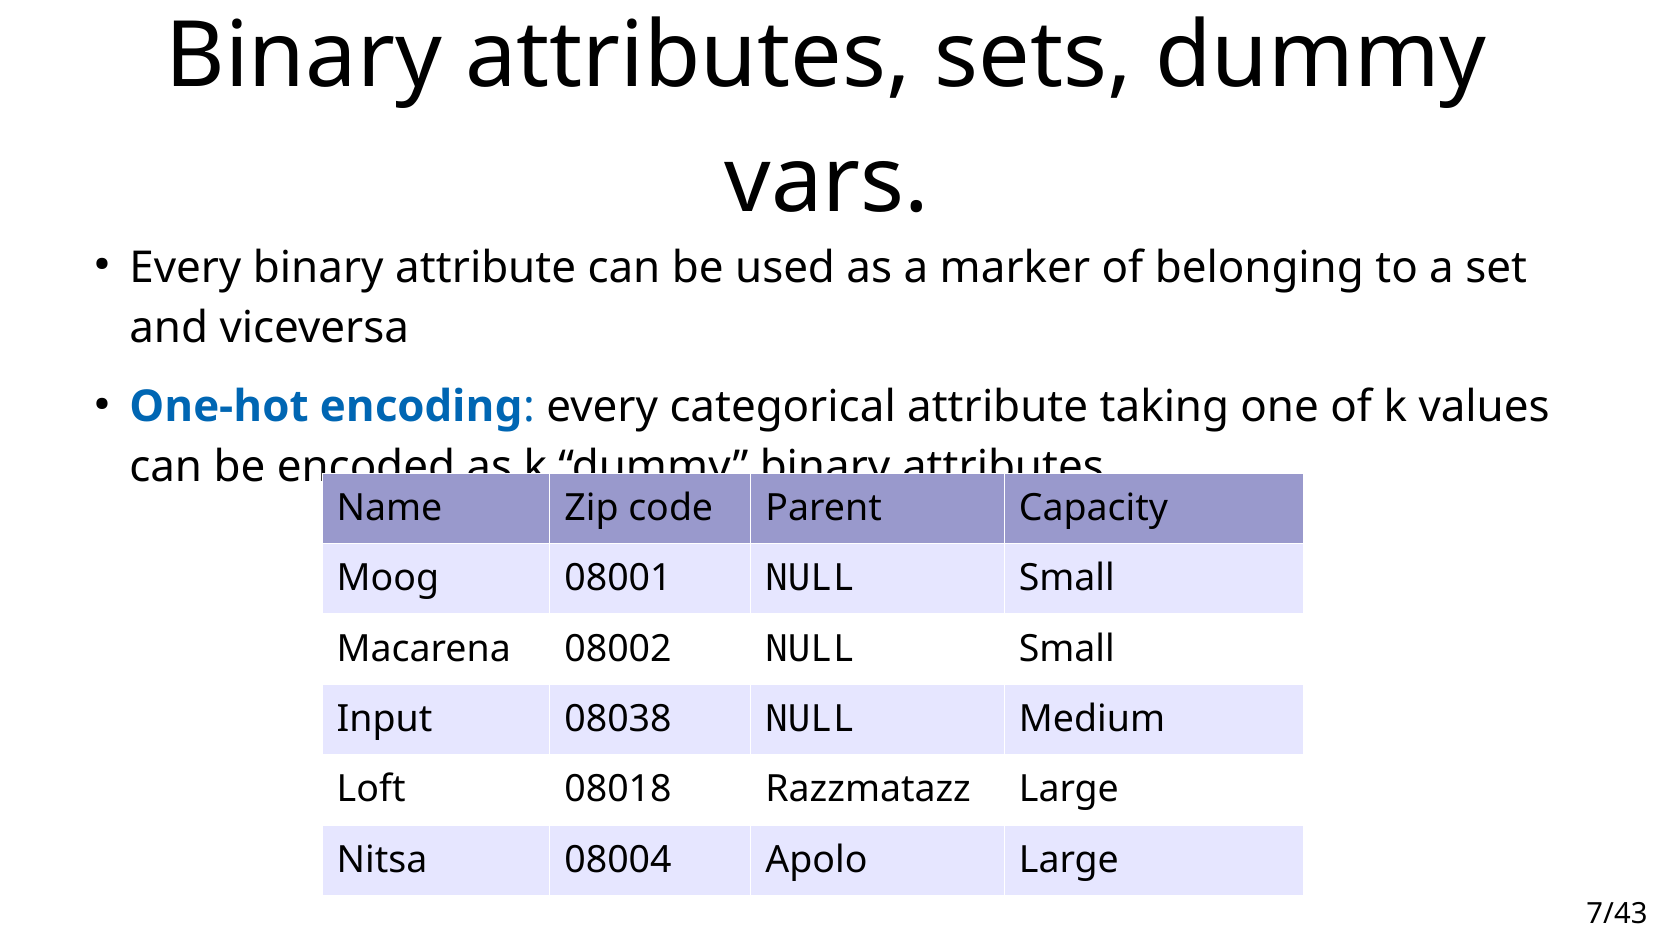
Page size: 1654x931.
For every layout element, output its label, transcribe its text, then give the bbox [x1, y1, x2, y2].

title Binary attributes, sets, dummy vars. [82, 1, 1571, 226]
table_cell 08018 [550, 755, 750, 825]
table_cell Nitsa [323, 826, 549, 895]
table_cell Small [1005, 544, 1303, 613]
table_cell Input [323, 685, 549, 754]
table_cell 08001 [550, 544, 750, 613]
table_cell Moog [323, 544, 549, 613]
table_cell Medium [1005, 685, 1303, 754]
table_cell NULL [751, 614, 1004, 684]
table_cell Macarena [323, 614, 549, 684]
table_cell 08004 [550, 826, 750, 895]
table_header Parent [751, 474, 1004, 543]
table_cell 08002 [550, 614, 750, 684]
table_cell Apolo [751, 826, 1004, 895]
table_header Zip code [550, 474, 750, 543]
list Every binary attribute can be used as a marker of belonging to a set and viceversa One-hot encoding: every categorical attribute taking one of k values can be encoded as k “dummy” binary attributes [82, 235, 1571, 496]
table_header Name [323, 474, 549, 543]
table_header Capacity [1005, 474, 1303, 543]
table_cell NULL [751, 544, 1004, 613]
table_cell 08038 [550, 685, 750, 754]
table_cell Large [1005, 826, 1303, 895]
table_cell Loft [323, 755, 549, 825]
table_cell Razzmatazz [751, 755, 1004, 825]
table_cell Large [1005, 755, 1303, 825]
table_cell Small [1005, 614, 1303, 684]
table_cell NULL [751, 685, 1004, 754]
